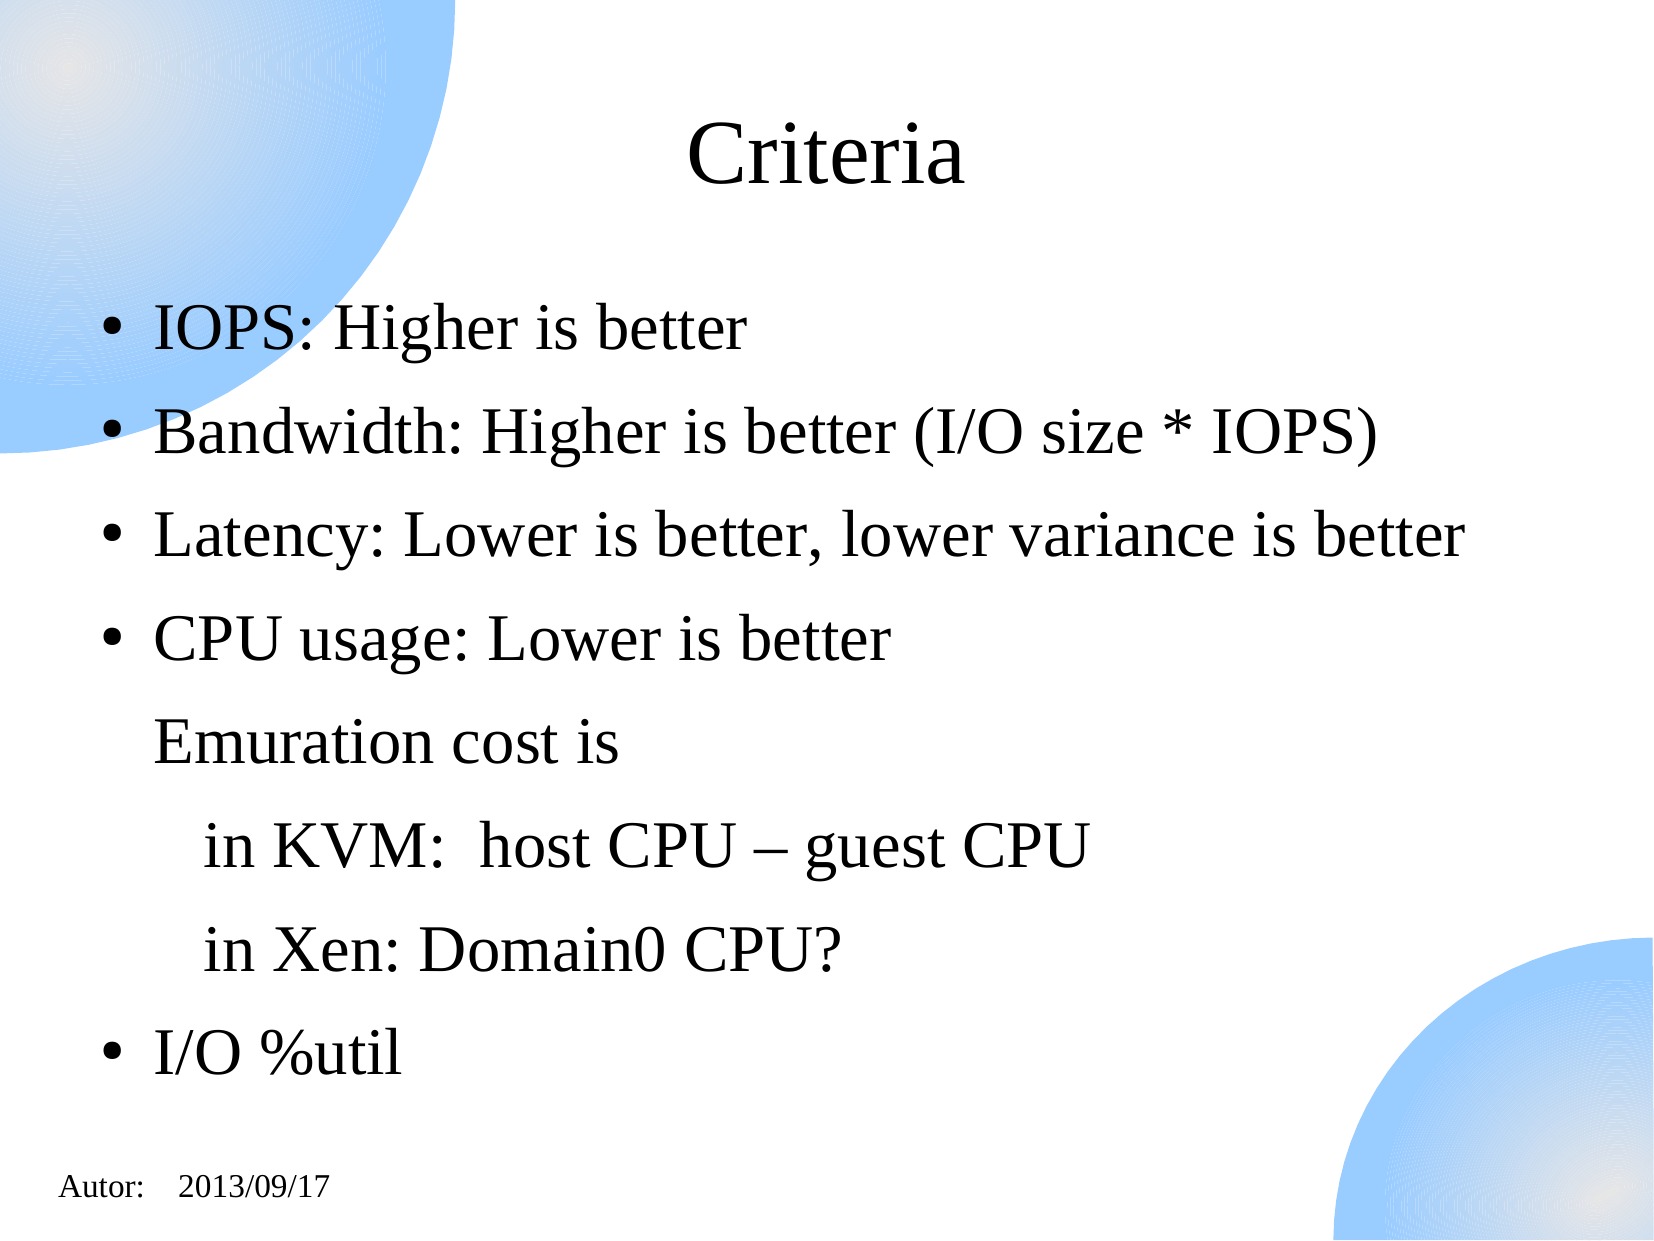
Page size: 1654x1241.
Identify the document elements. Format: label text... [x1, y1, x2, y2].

list IOPS: Higher is better Bandwidth: Higher is better (I/O size * IOPS) Latency: Lower is better, lower variance is better CPU usage: Lower is better Emuration cost is in KVM: host CPU – guest CPU in Xen: Domain0 CPU? I/O %util [82, 290, 1571, 1090]
title Criteria [82, 49, 1571, 257]
